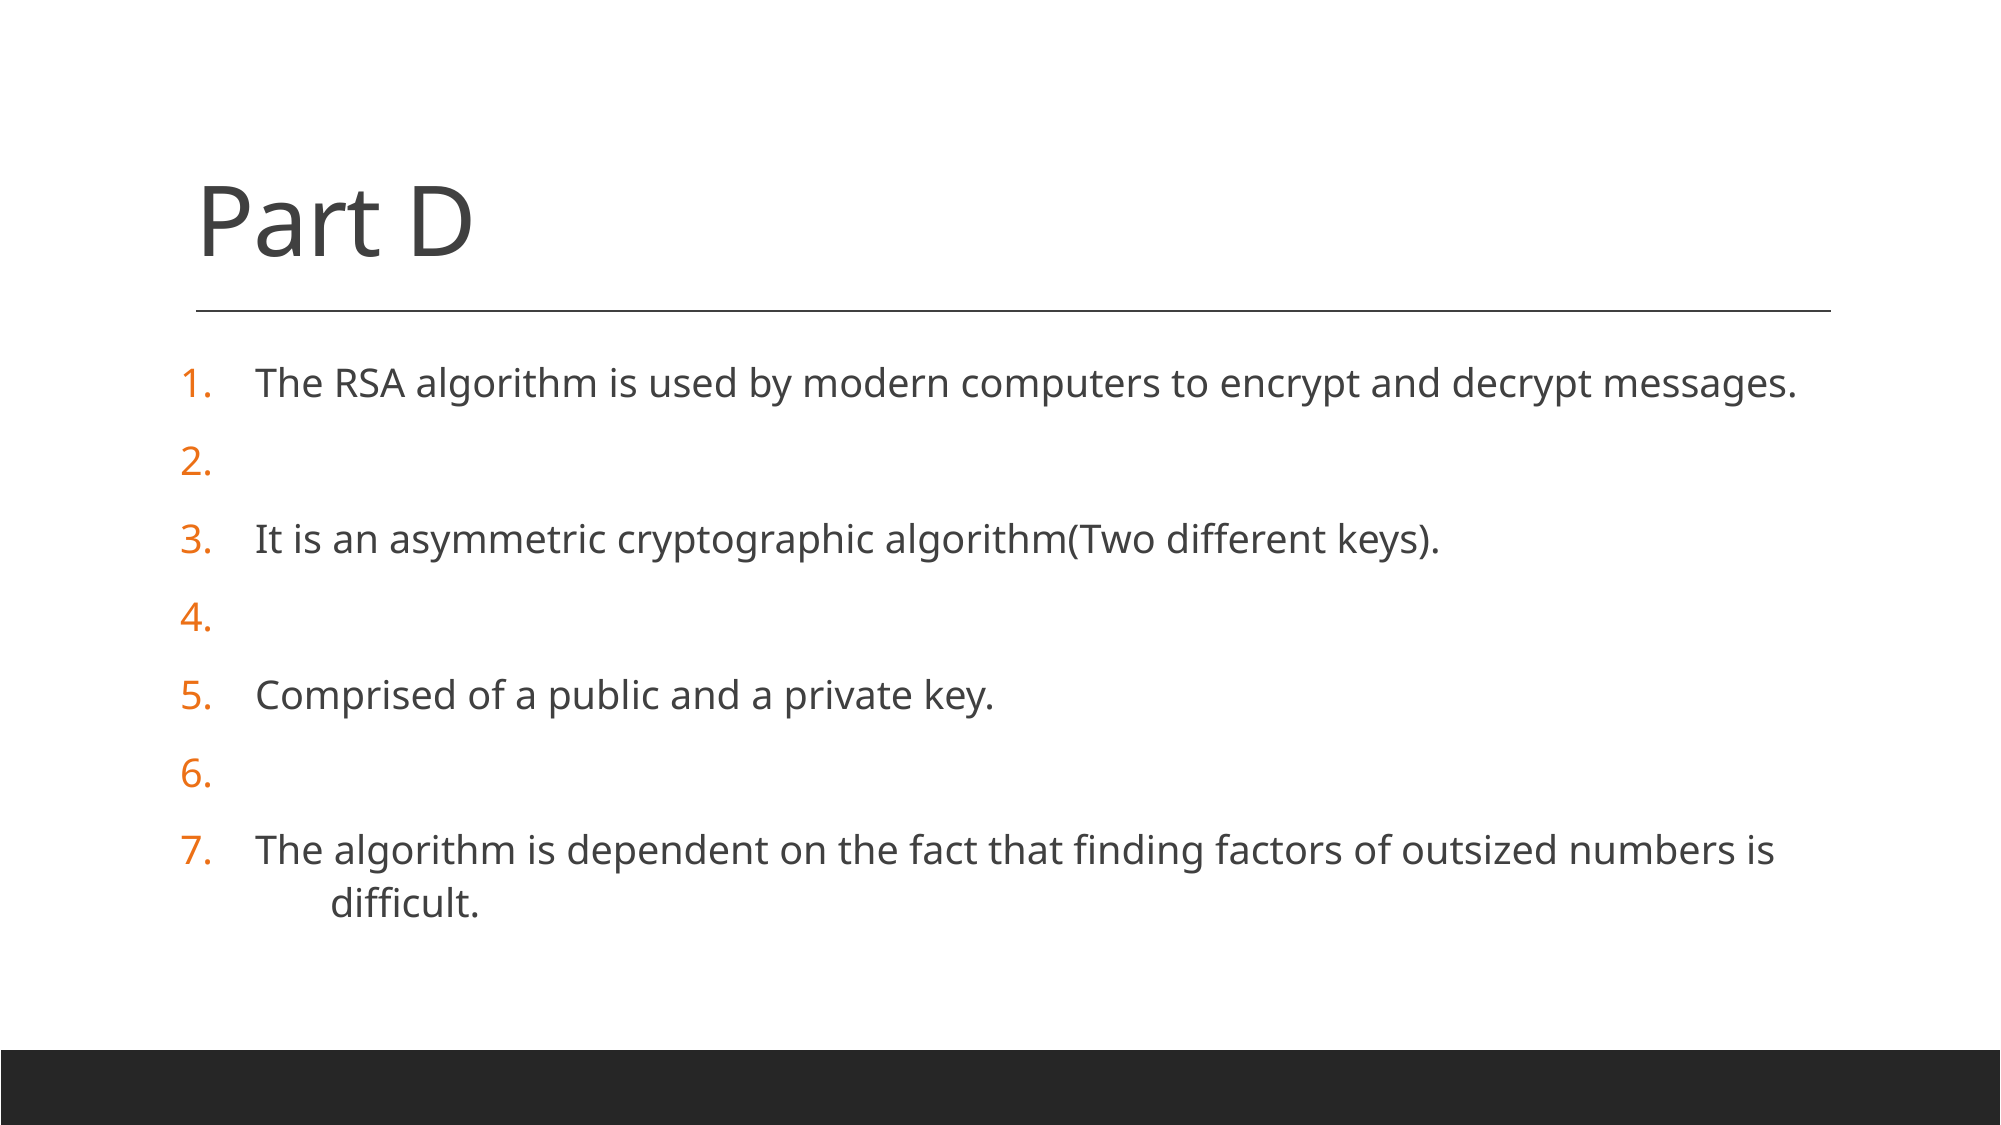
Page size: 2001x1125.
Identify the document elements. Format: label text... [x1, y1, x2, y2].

list The RSA algorithm is used by modern computers to encrypt and decrypt messages. It is an asymmetric cryptographic algorithm(Two different keys). Comprised of a public and a private key. The algorithm is dependent on the fact that finding factors of outsized numbers is difficult. [180, 345, 1831, 963]
title Part D [180, 47, 1831, 286]
